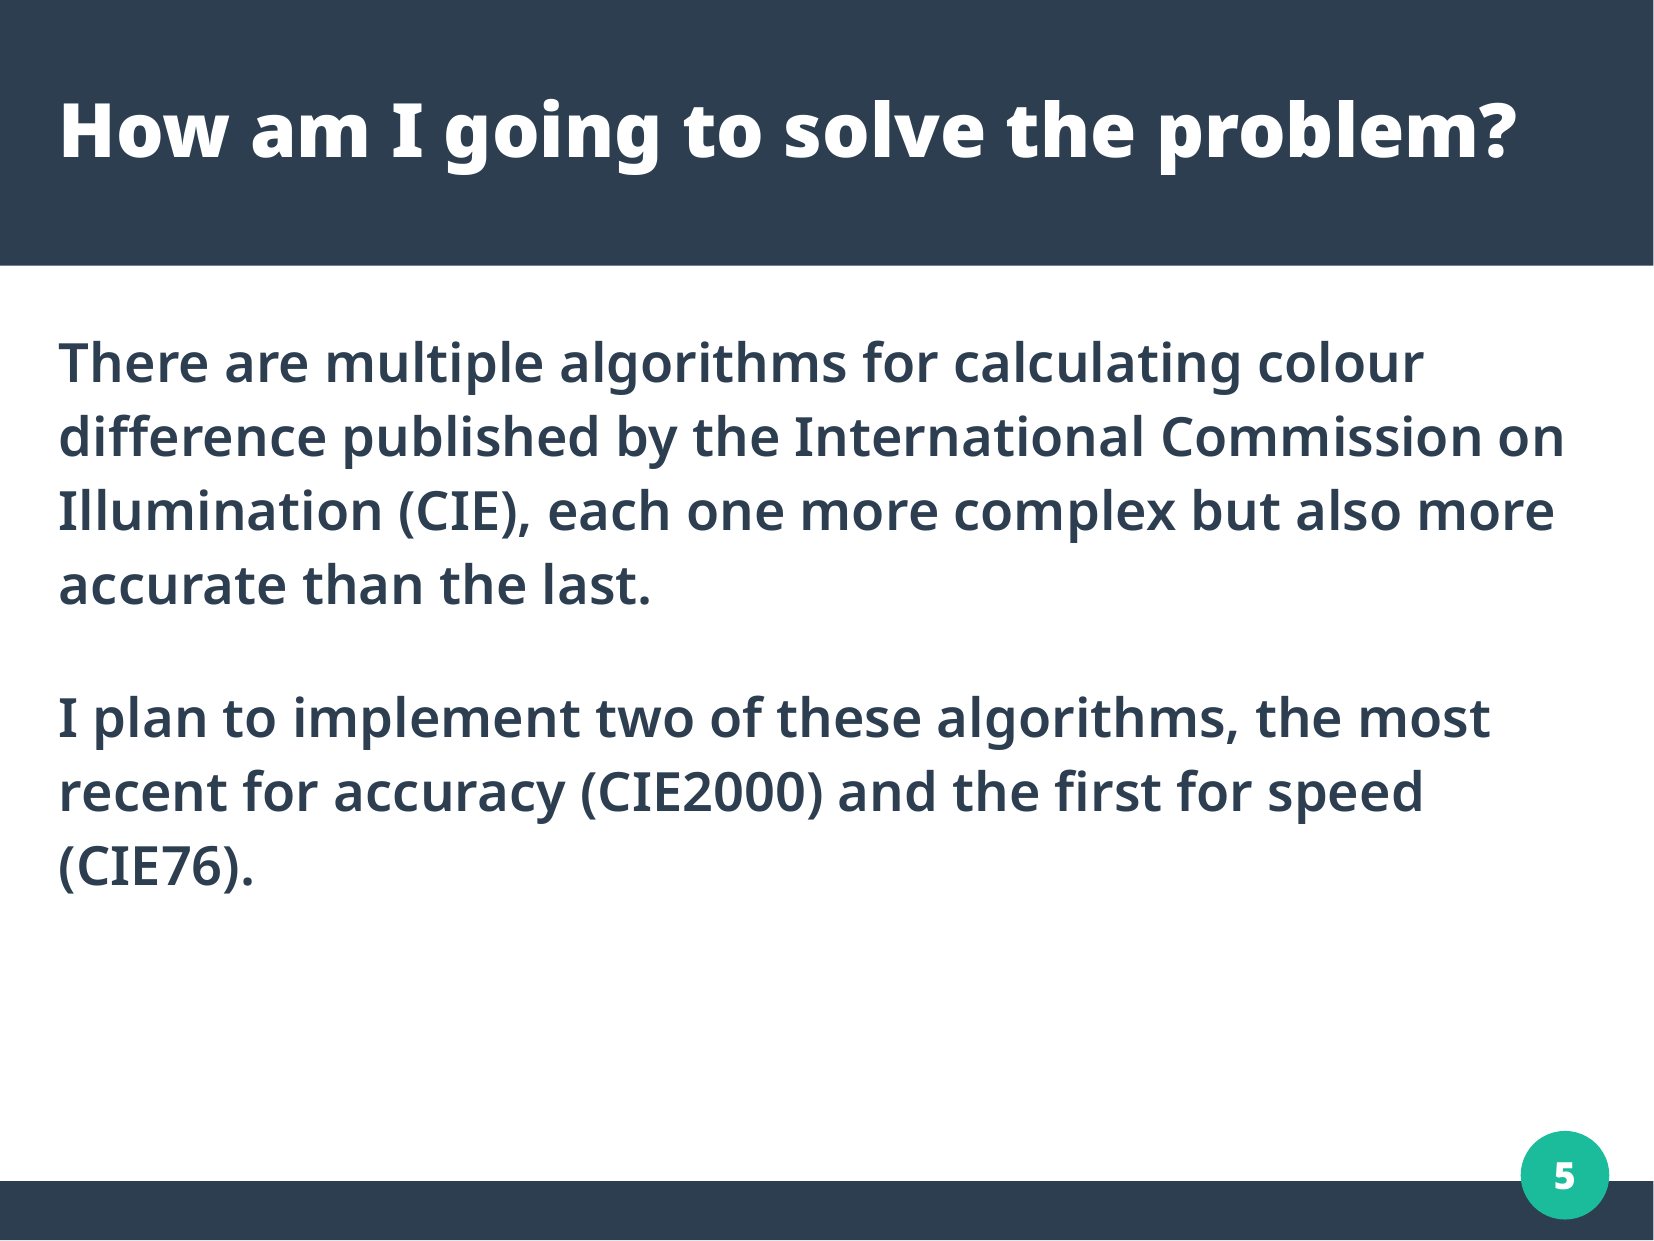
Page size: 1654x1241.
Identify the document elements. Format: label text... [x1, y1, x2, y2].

title How am I going to solve the problem? [59, 49, 1595, 207]
list There are multiple algorithms for calculating colour difference published by the International Commission on Illumination (CIE), each one more complex but also more accurate than the last. I plan to implement two of these algorithms, the most recent for accuracy (CIE2000) and the first for speed (CIE76). [59, 324, 1595, 1152]
